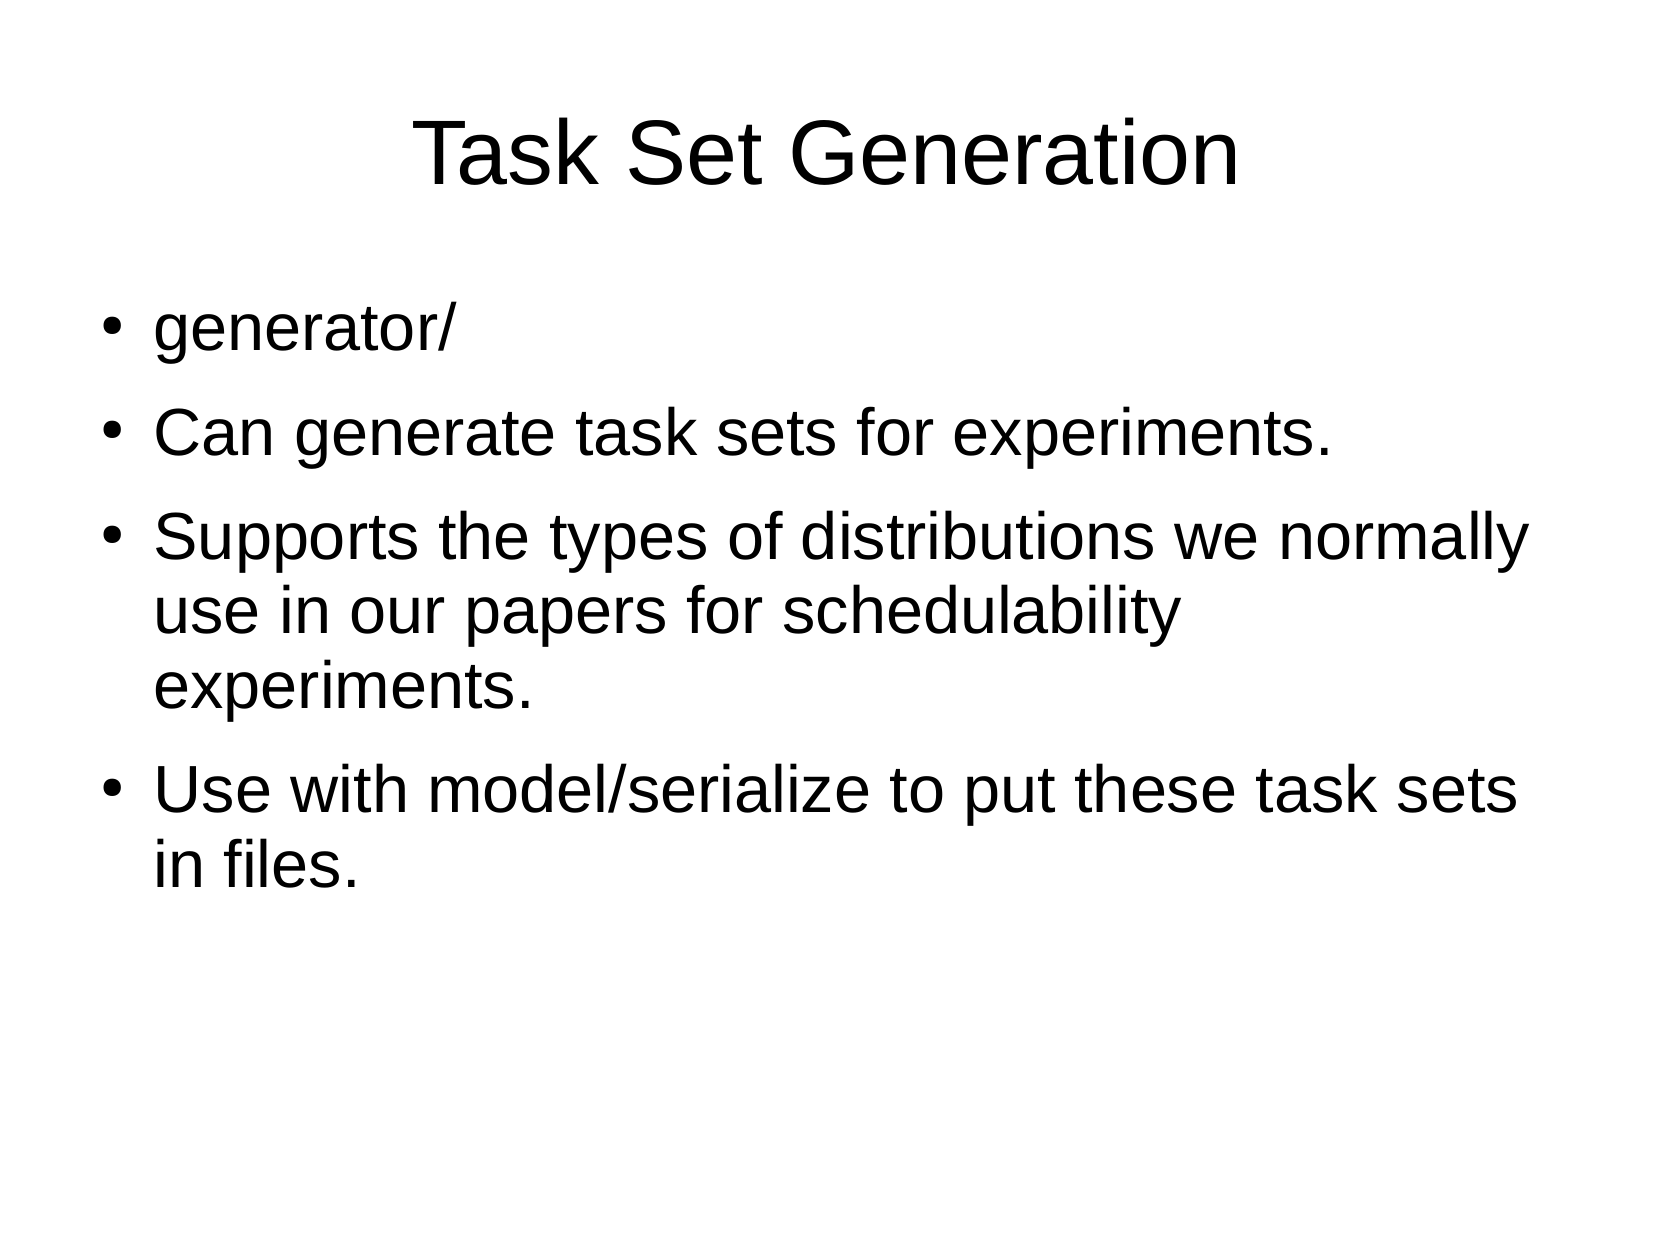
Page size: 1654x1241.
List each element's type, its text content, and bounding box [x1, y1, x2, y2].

list generator/ Can generate task sets for experiments. Supports the types of distributions we normally use in our papers for schedulability experiments. Use with model/serialize to put these task sets in files. [82, 290, 1571, 1010]
title Task Set Generation [82, 49, 1571, 257]
